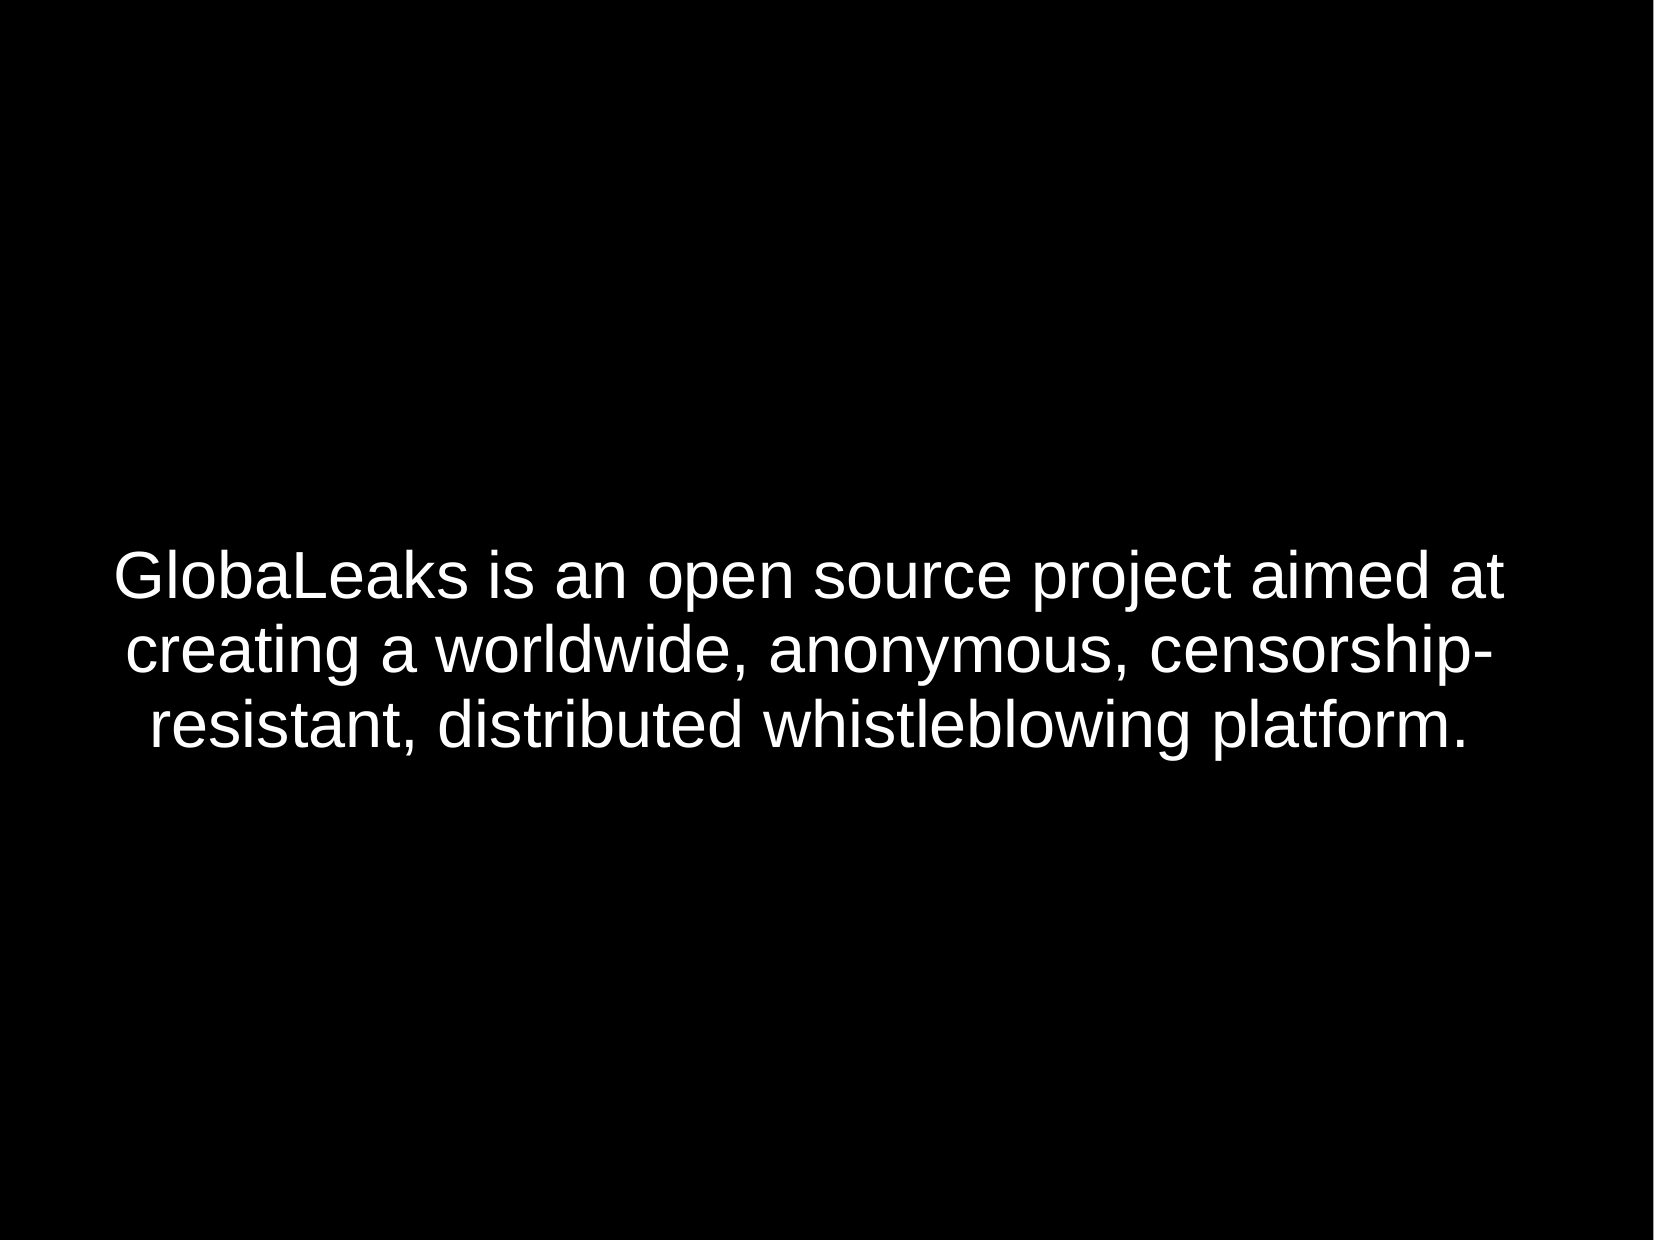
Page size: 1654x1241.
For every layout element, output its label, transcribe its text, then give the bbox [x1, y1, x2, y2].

subtitle GlobaLeaks is an open source project aimed at creating a worldwide, anonymous, censorship-resistant, distributed whistleblowing platform. [82, 290, 1538, 1010]
